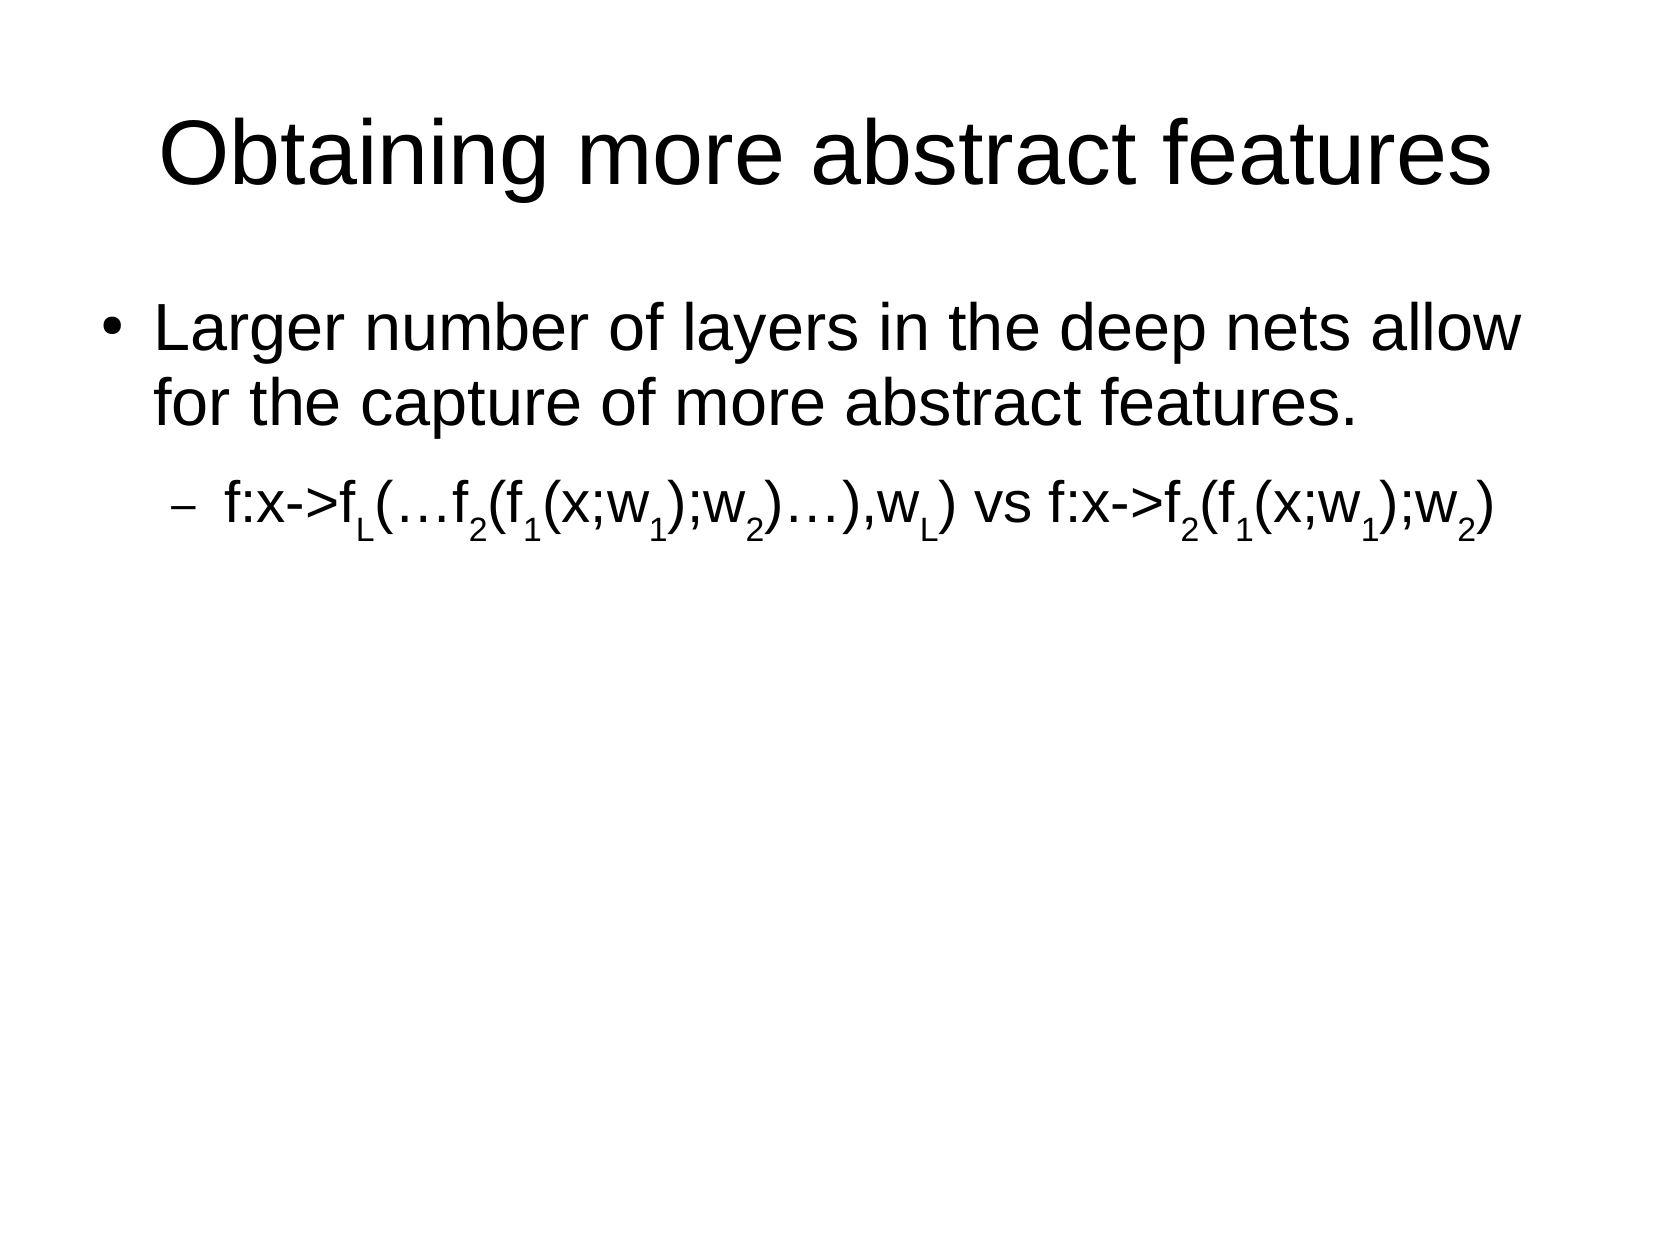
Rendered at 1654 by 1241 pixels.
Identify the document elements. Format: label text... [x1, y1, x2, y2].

title Obtaining more abstract features [82, 49, 1571, 257]
list Larger number of layers in the deep nets allow for the capture of more abstract features. f:x->fL(…f2(f1(x;w1);w2)…),wL) vs f:x->f2(f1(x;w1);w2) [82, 290, 1571, 1010]
